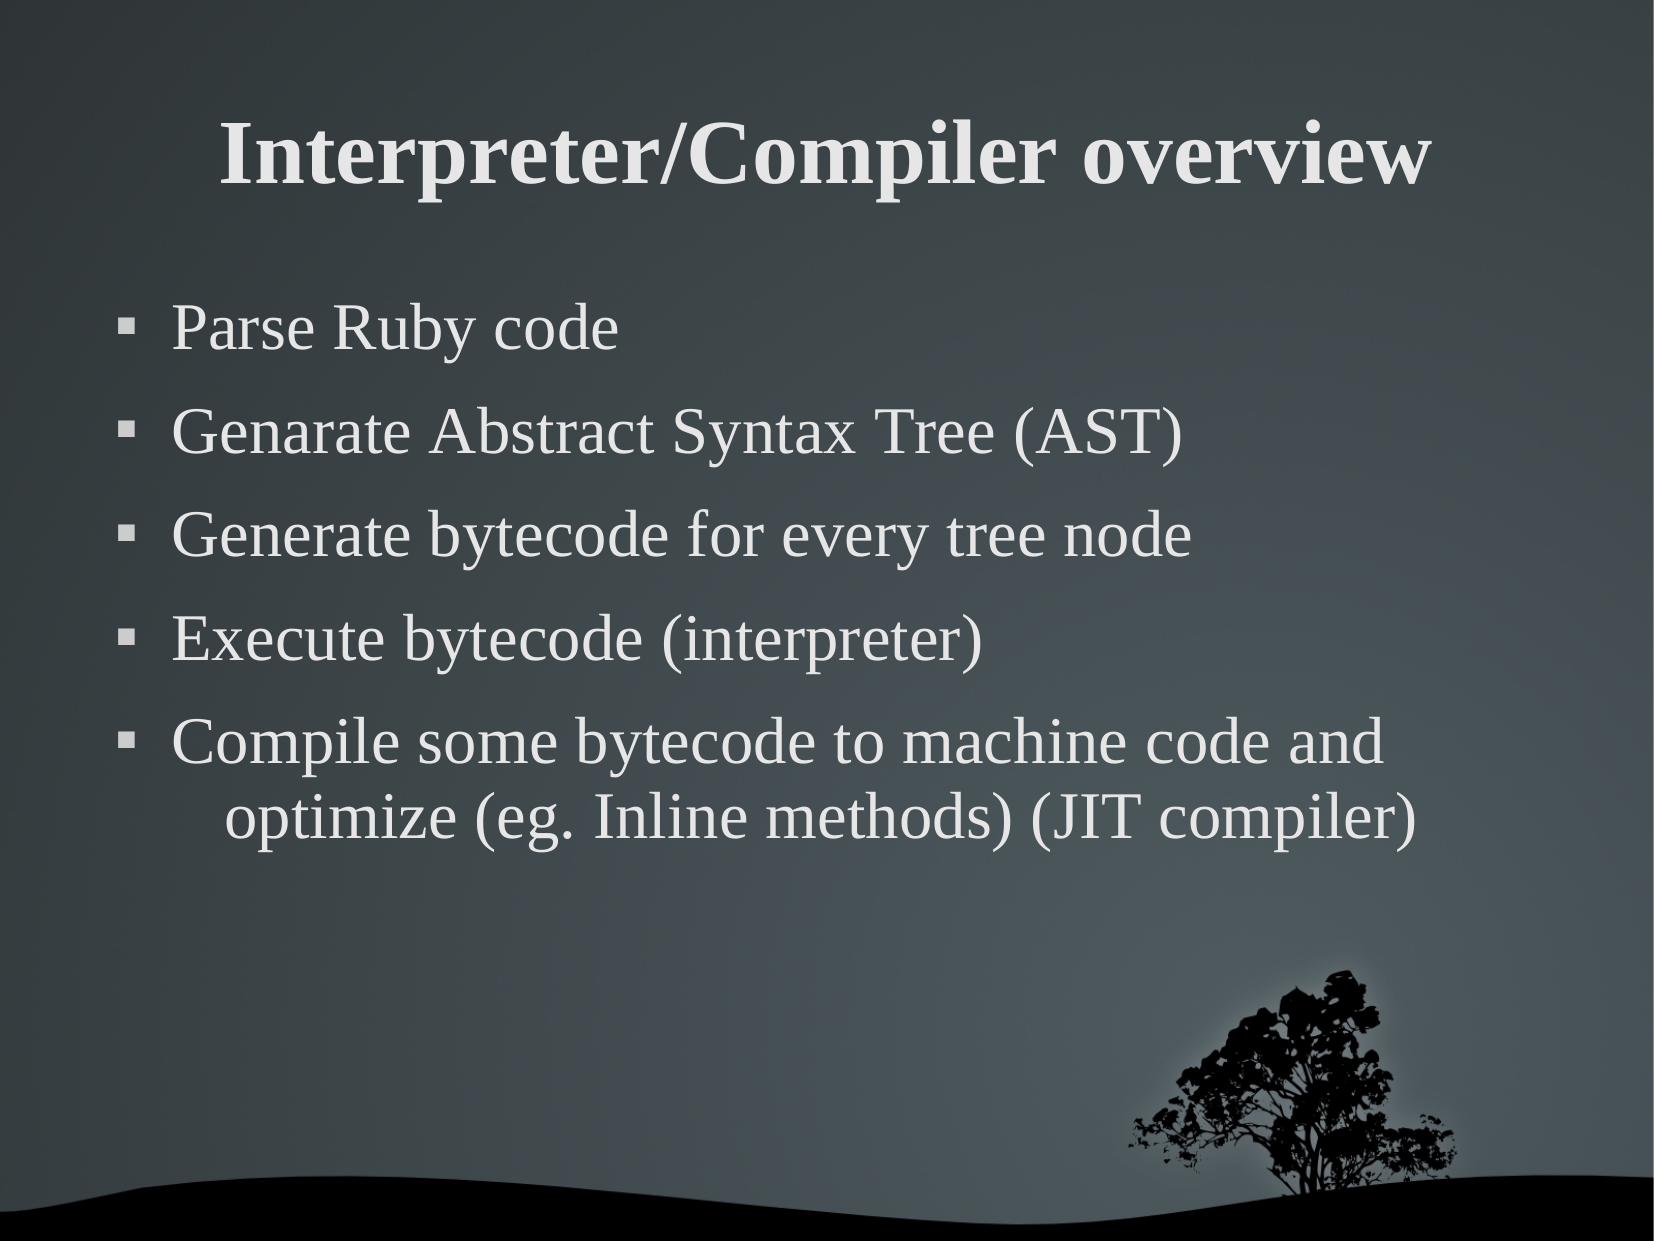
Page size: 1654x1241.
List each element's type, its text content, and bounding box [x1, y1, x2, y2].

picture [0, 0, 1654, 1241]
title Interpreter/Compiler overview [82, 56, 1571, 250]
list Parse Ruby code Genarate Abstract Syntax Tree (AST) Generate bytecode for every tree node Execute bytecode (interpreter) Compile some bytecode to machine code and optimize (eg. Inline methods) (JIT compiler) [82, 290, 1571, 1094]
